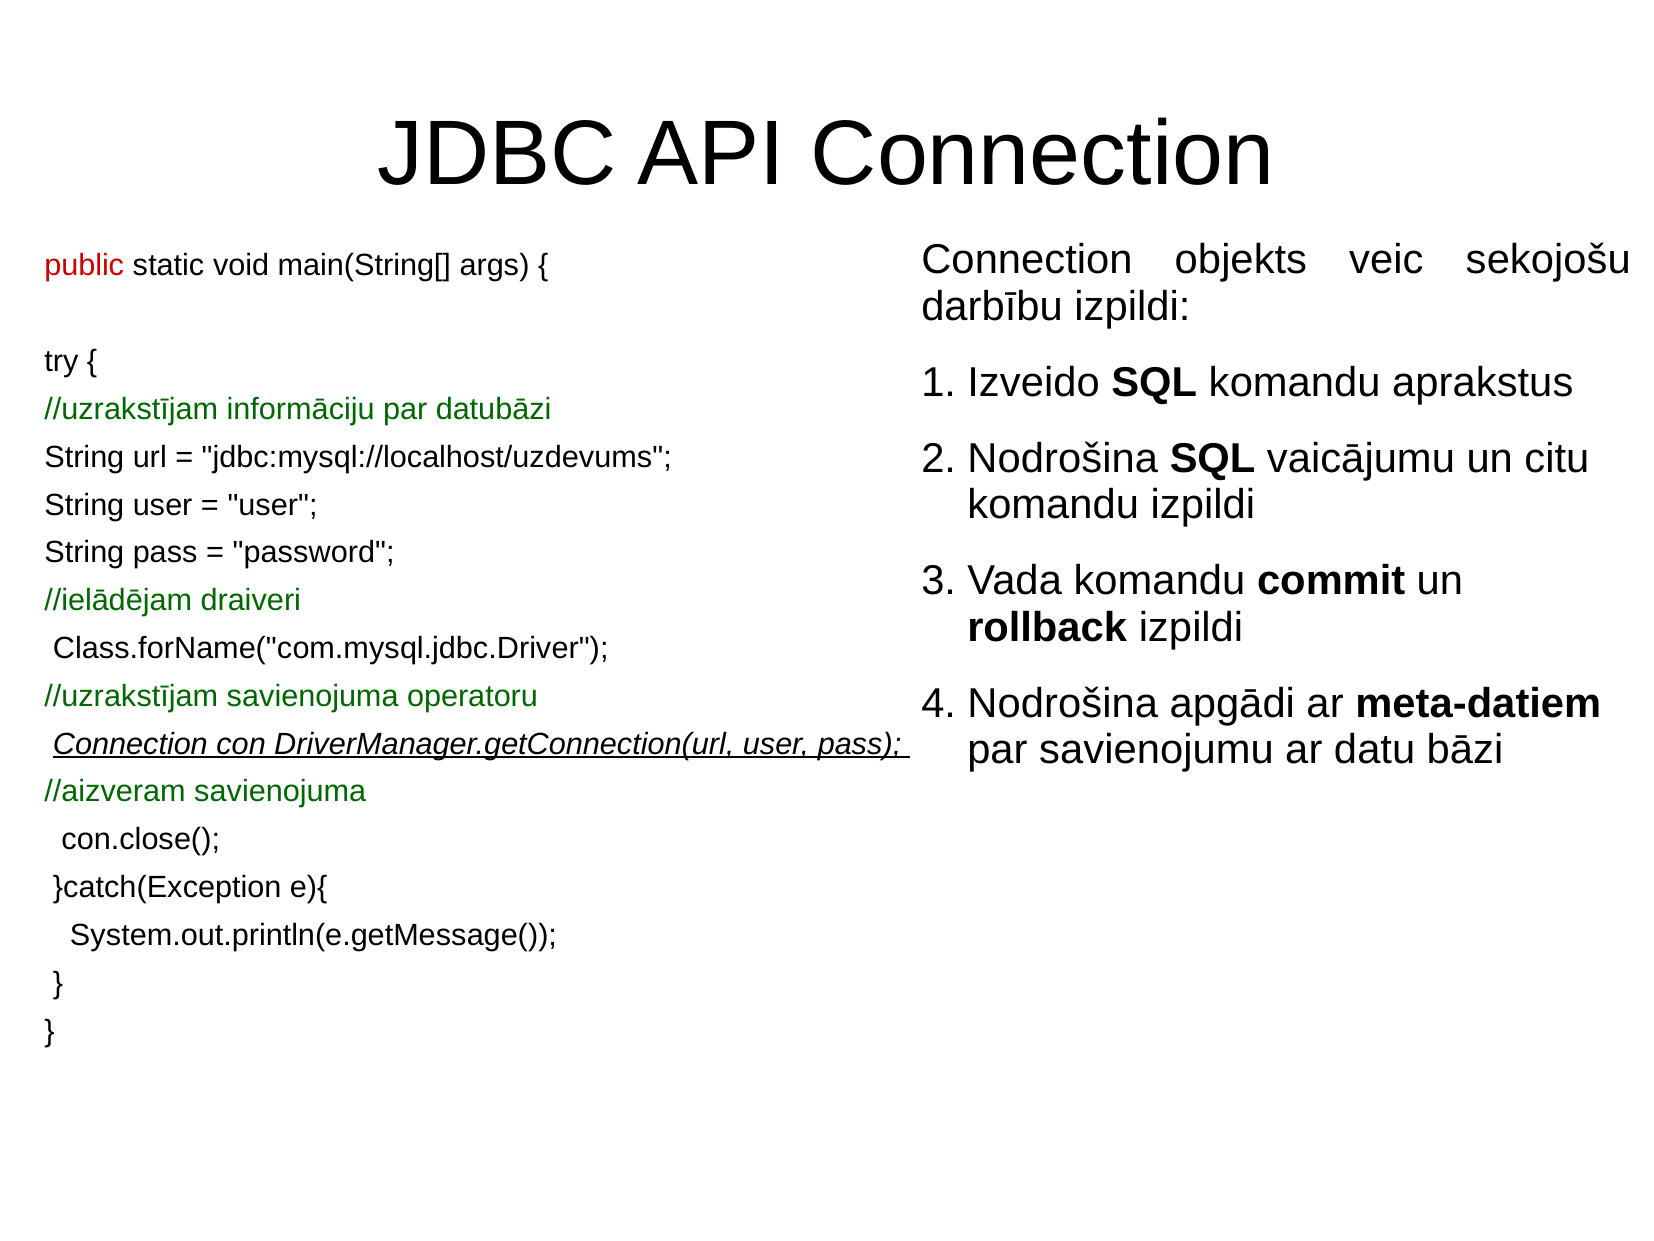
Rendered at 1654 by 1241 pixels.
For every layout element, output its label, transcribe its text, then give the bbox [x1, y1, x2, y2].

list Connection objekts veic sekojošu darbību izpildi: 1. Izveido SQL komandu aprakstus 2. Nodrošina SQL vaicājumu un citu komandu izpildi 3. Vada komandu commit un rollback izpildi 4. Nodrošina apgādi ar meta-datiem par savienojumu ar datu bāzi [921, 236, 1632, 1004]
title JDBC API Connection [82, 49, 1571, 248]
list public static void main(String[] args) { try { //uzrakstījam informāciju par datubāzi String url = "jdbc:mysql://localhost/uzdevums"; String user = "user"; String pass = "password"; //ielādējam draiveri Class.forName("com.mysql.jdbc.Driver"); //uzrakstījam savienojuma operatoru Connection con DriverManager.getConnection(url, user, pass); //aizveram savienojuma con.close(); }catch(Exception e){ System.out.println(e.getMessage()); } } [11, 248, 922, 1052]
